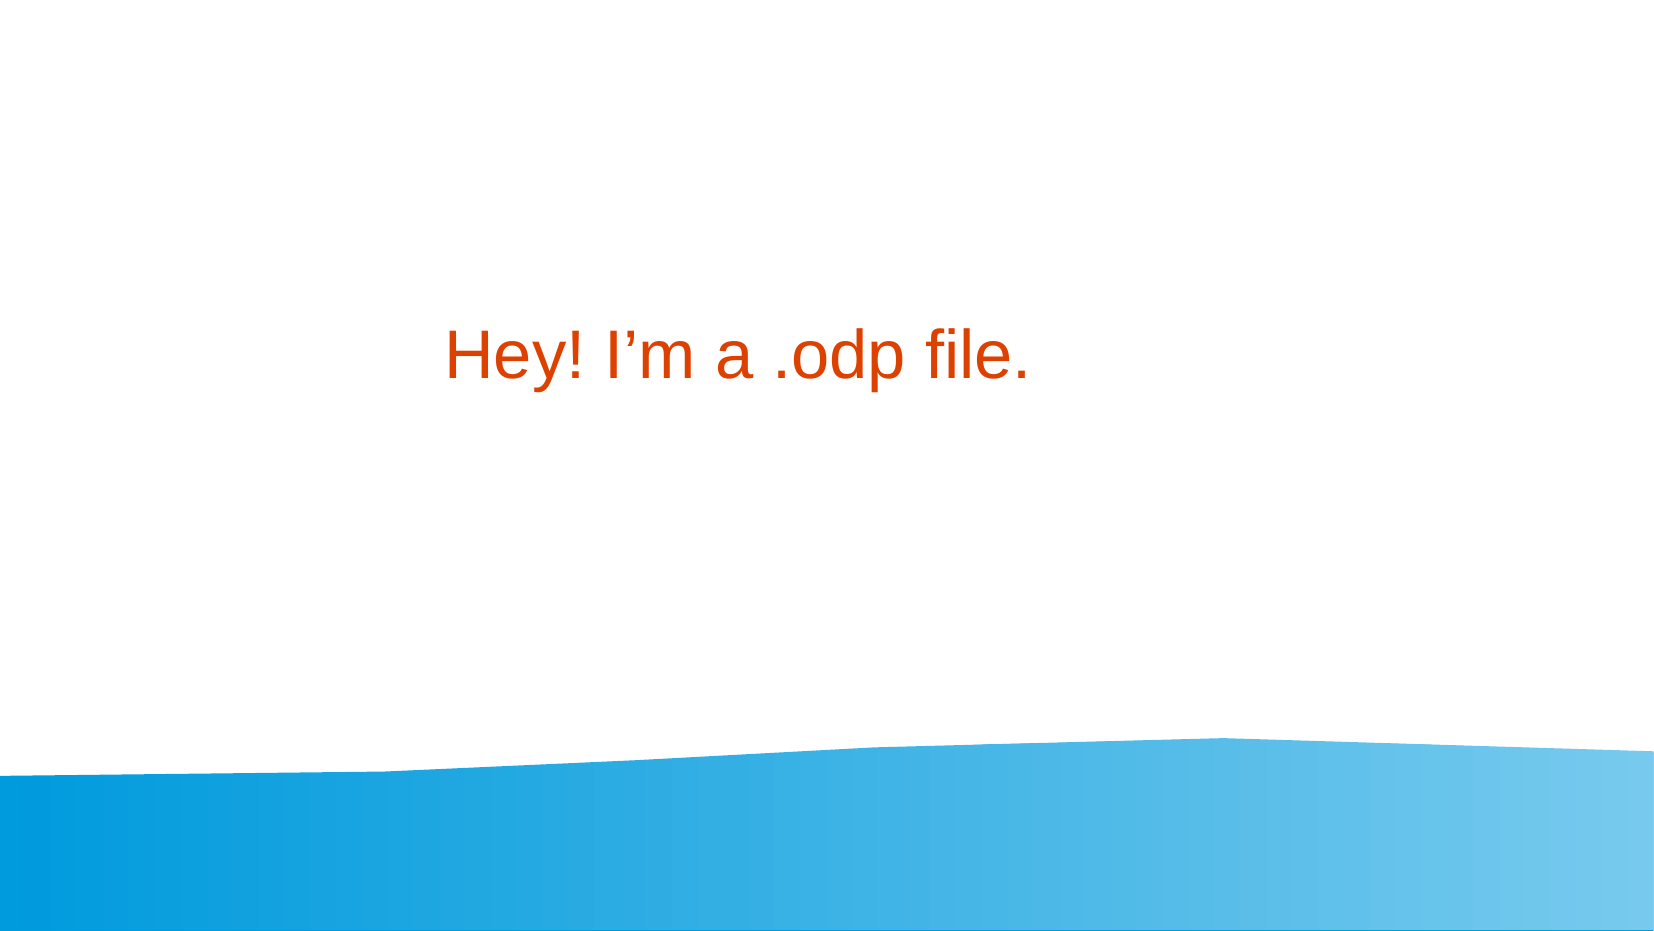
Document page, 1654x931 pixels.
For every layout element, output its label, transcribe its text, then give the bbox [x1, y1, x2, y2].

title Hey! I’m a .odp file. [0, 265, 1477, 443]
